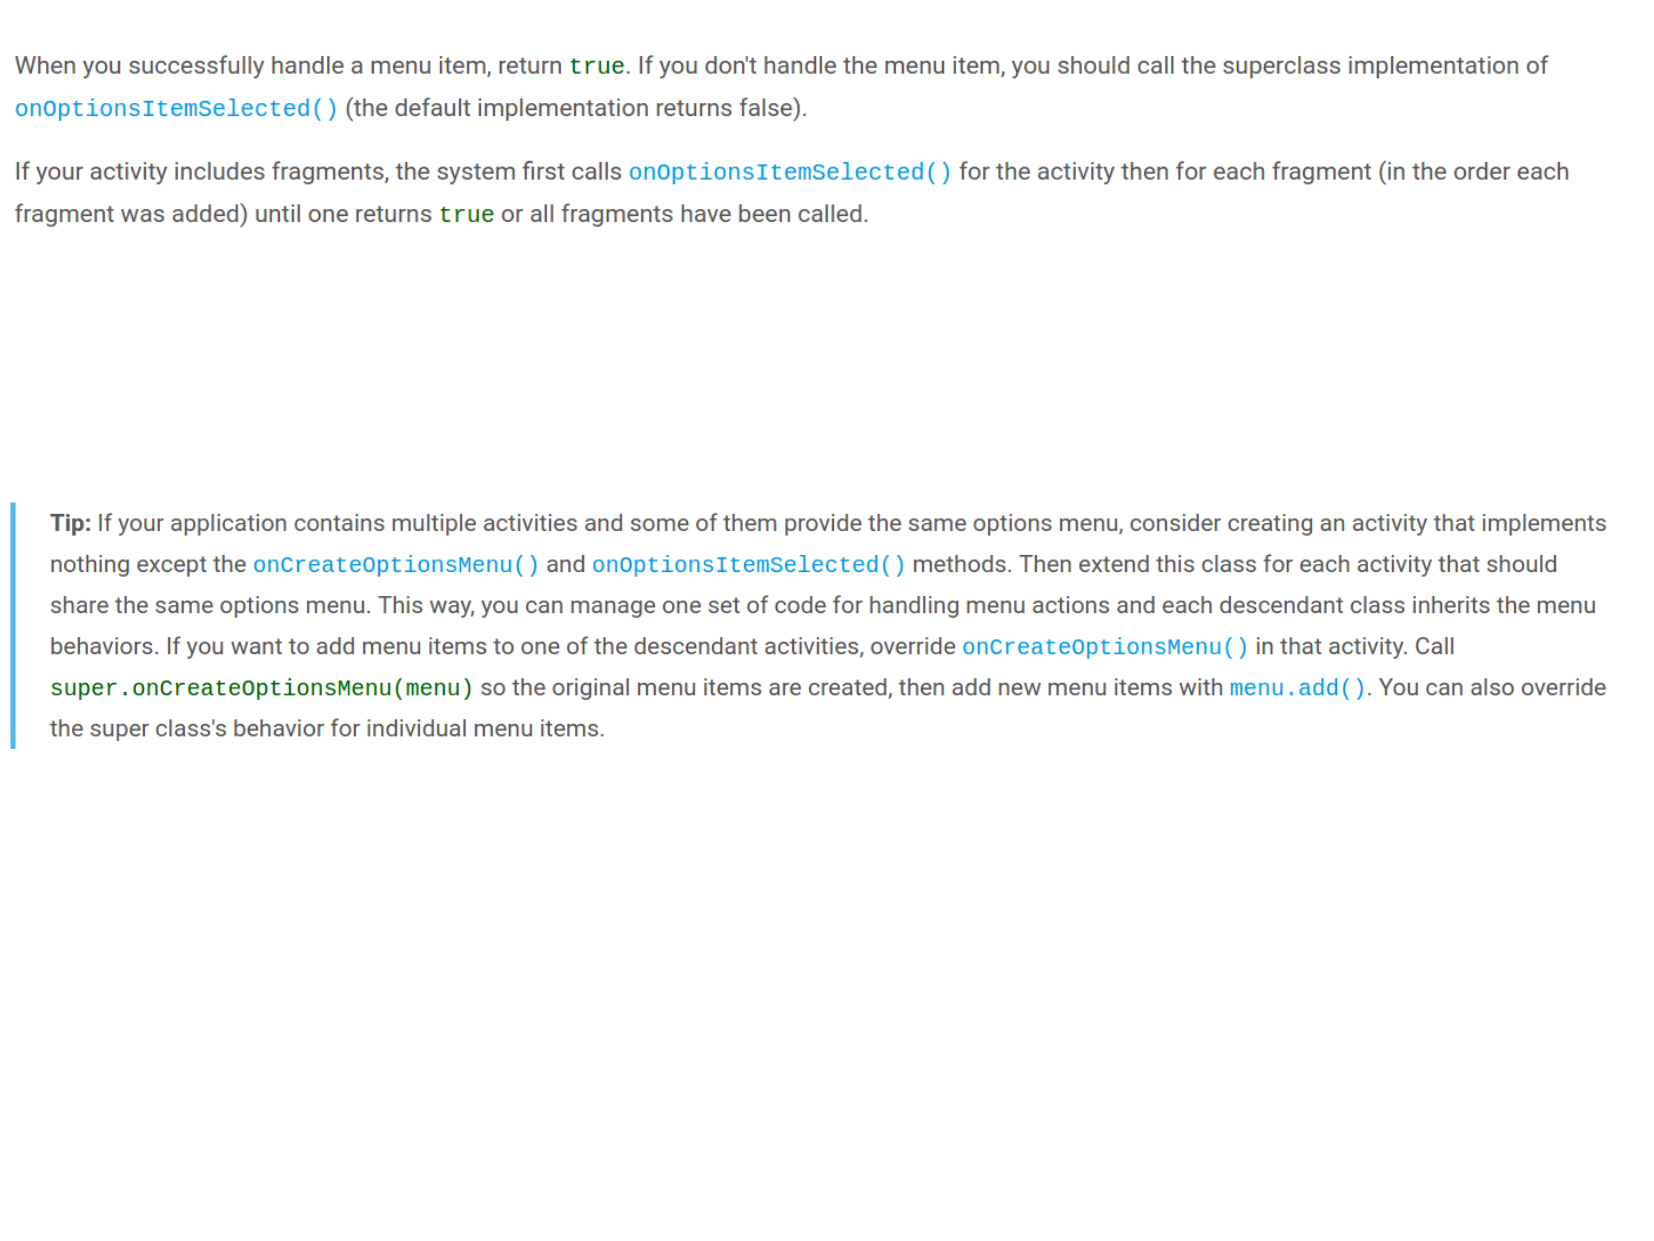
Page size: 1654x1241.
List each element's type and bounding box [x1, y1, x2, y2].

picture [6, 490, 1654, 757]
picture [11, 42, 1654, 249]
